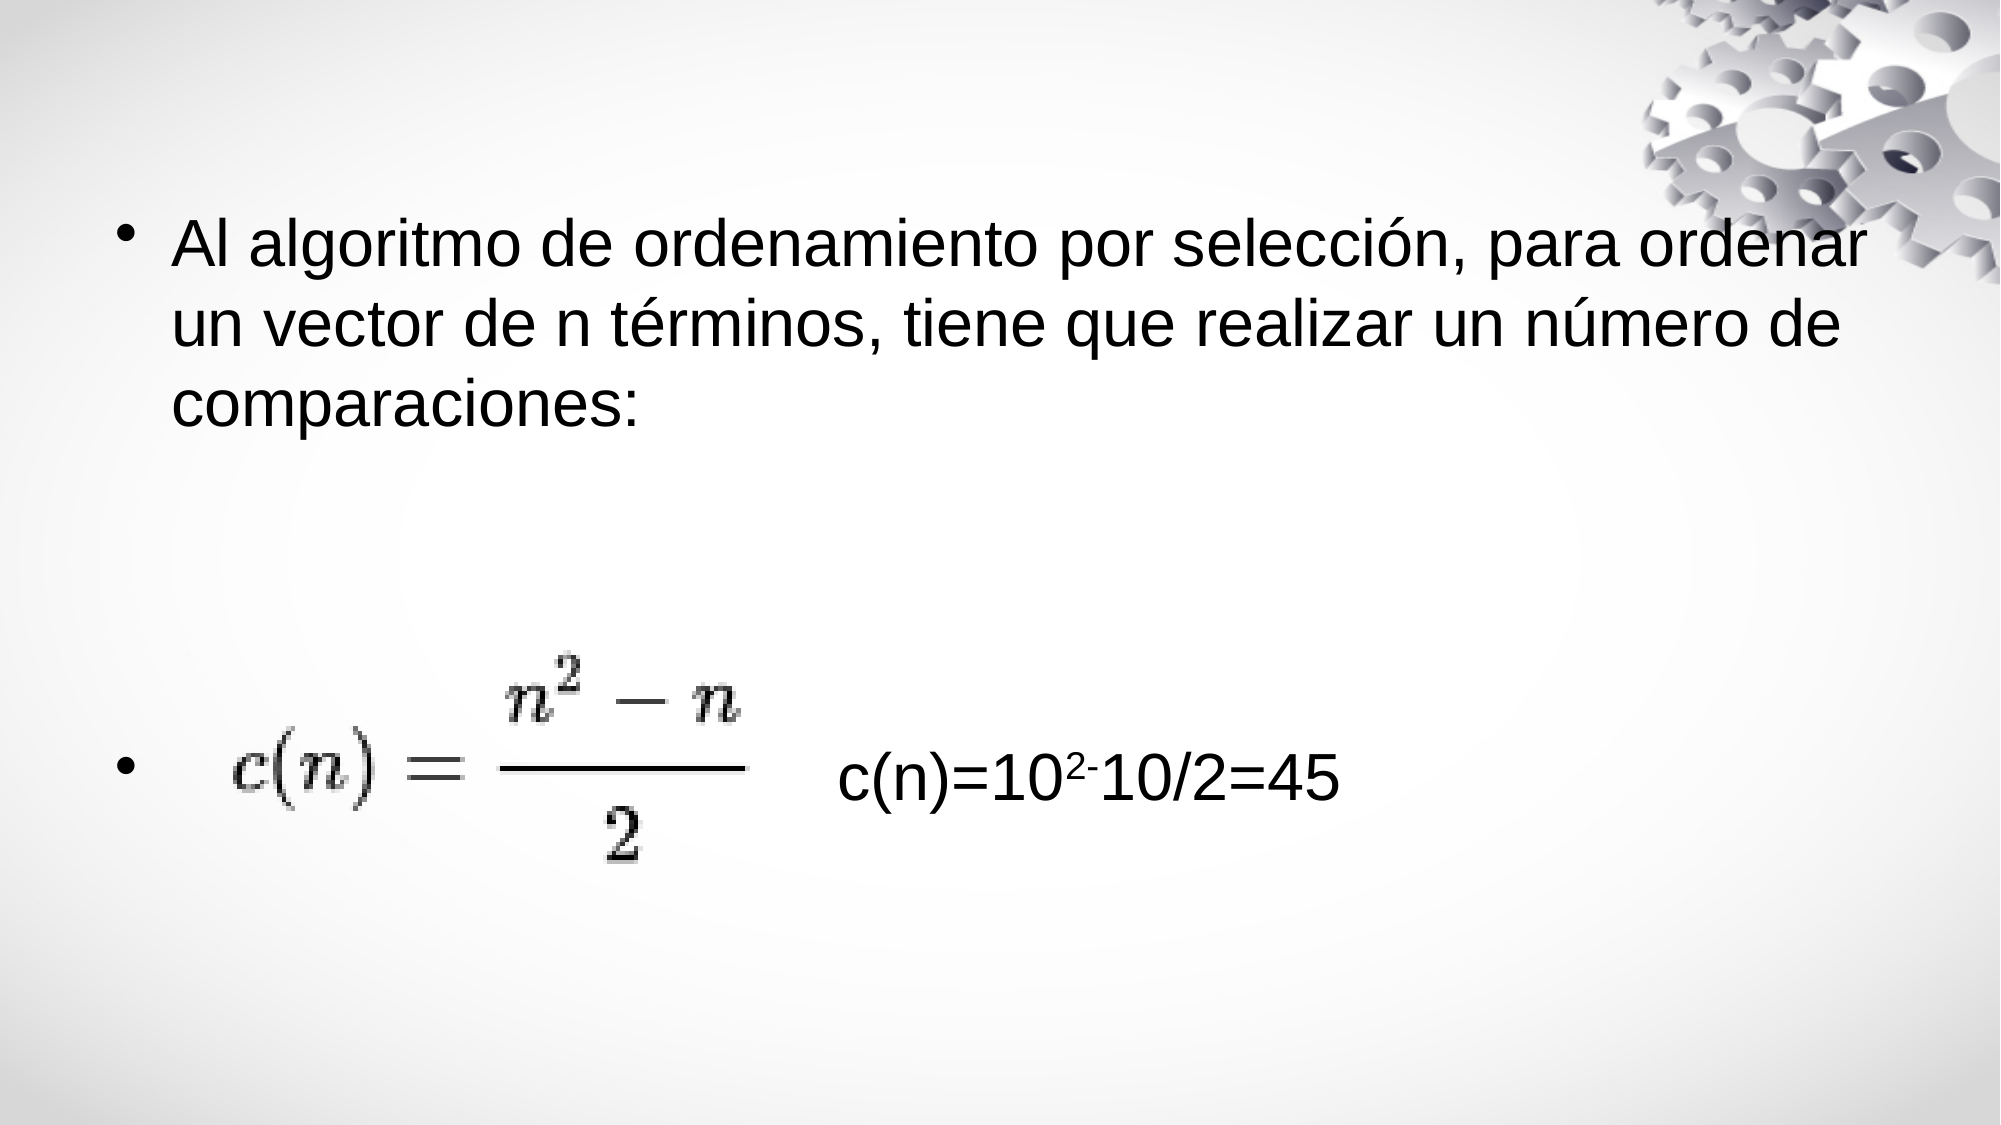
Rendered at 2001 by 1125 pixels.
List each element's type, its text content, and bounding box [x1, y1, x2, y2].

picture [0, 0, 2000, 1125]
list Al algoritmo de ordenamiento por selección, para ordenar un vector de n términos, tiene que realizar un número de comparaciones: c(n)=102-10/2=45 [99, 192, 1900, 1006]
